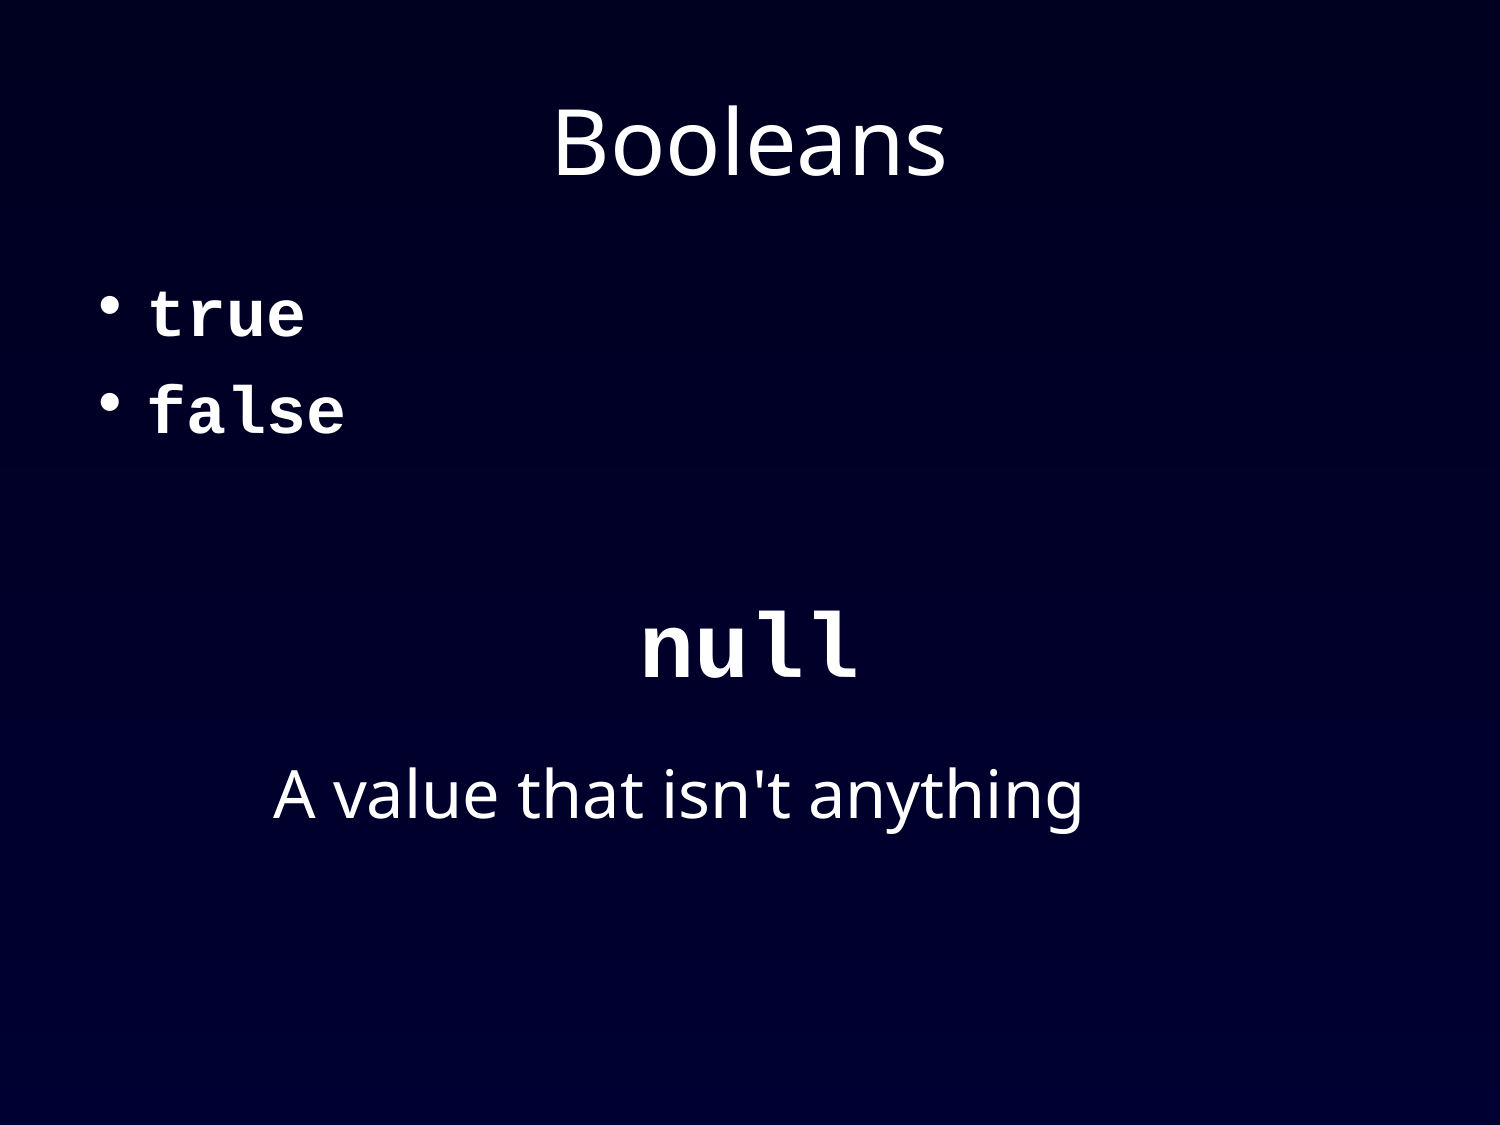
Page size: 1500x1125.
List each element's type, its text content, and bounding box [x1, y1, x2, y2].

list true false [75, 736, 1426, 1101]
list true false [75, 262, 1426, 547]
title Booleans [75, 45, 1426, 233]
text_box A value that isn't anything [258, 744, 1246, 841]
title null [75, 547, 1426, 736]
